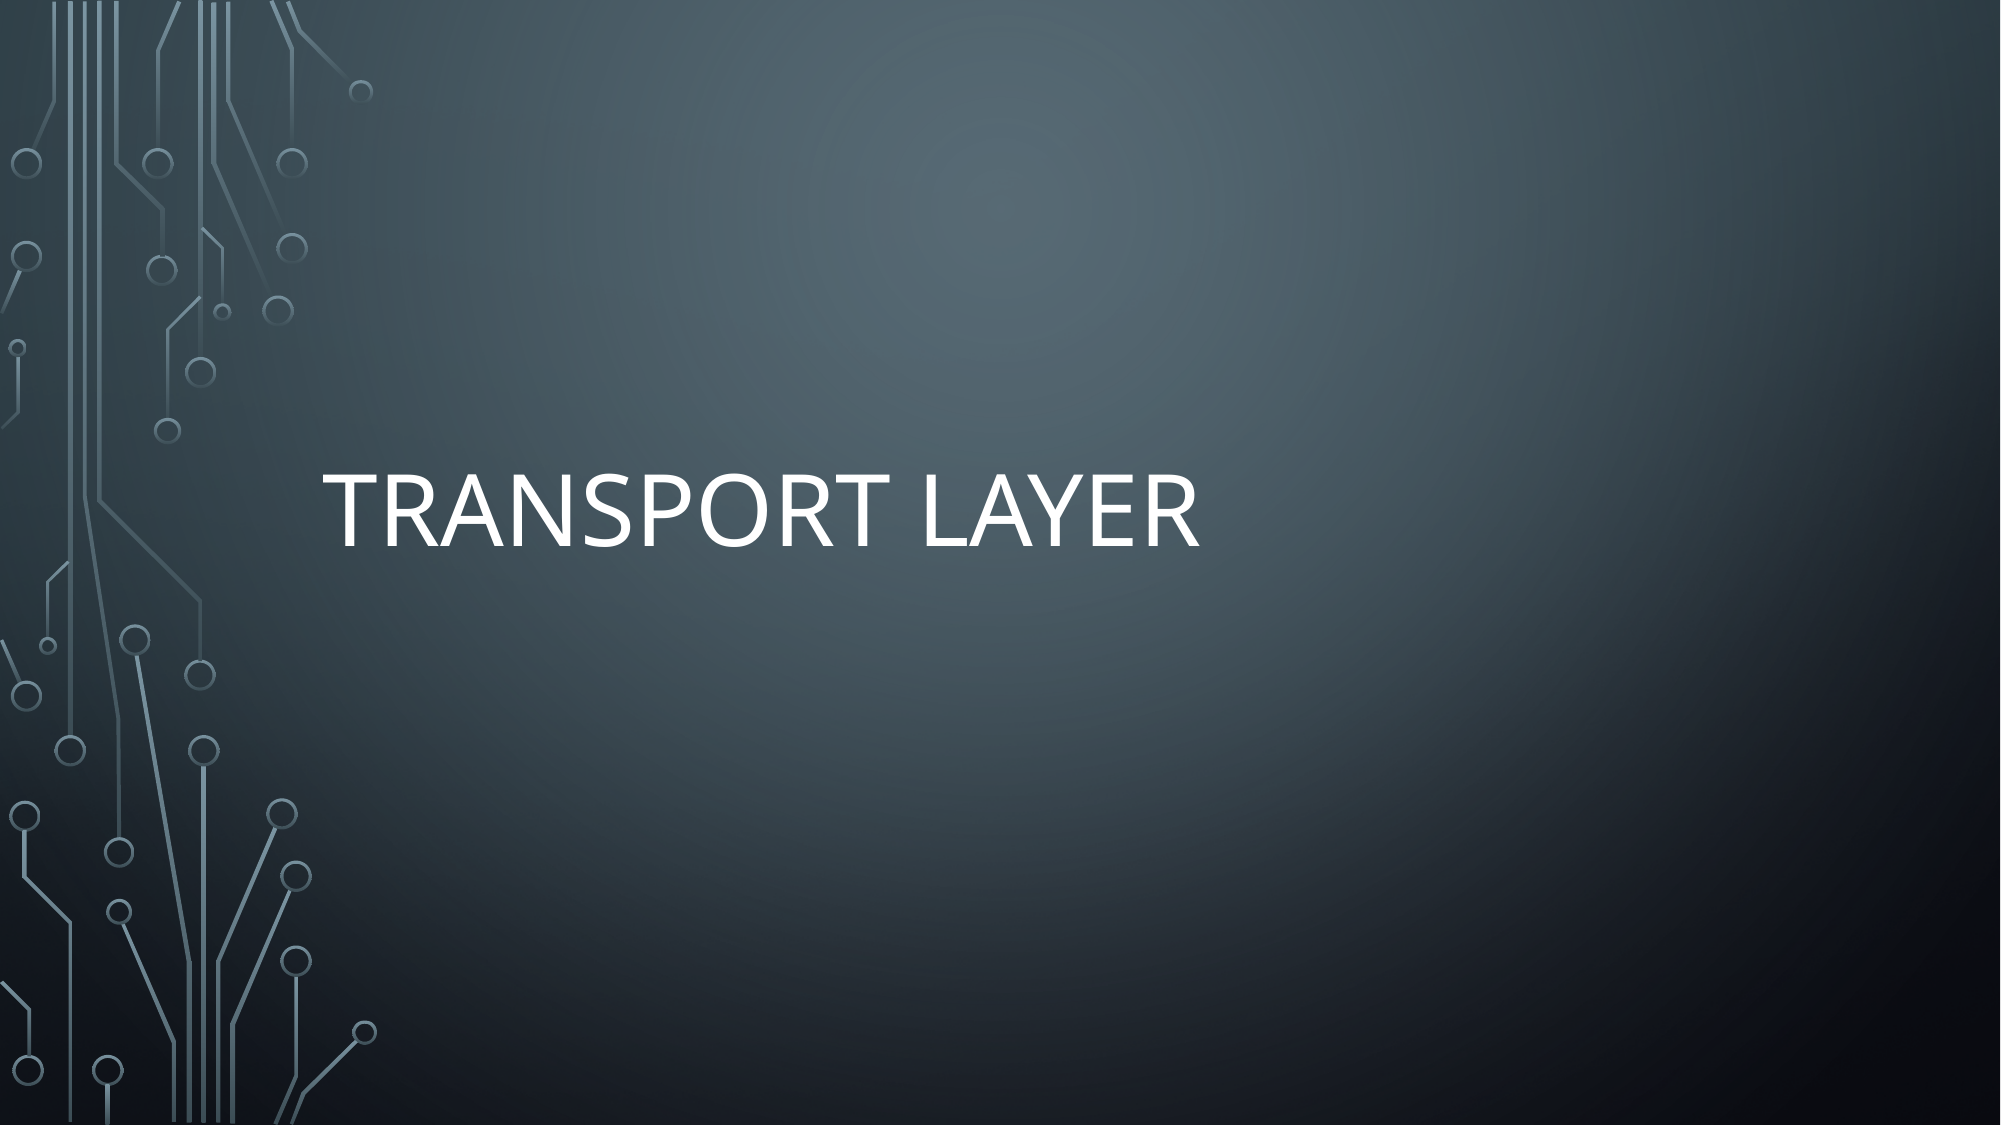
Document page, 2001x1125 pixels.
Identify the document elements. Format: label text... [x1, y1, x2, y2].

title Transport layer [307, 184, 1750, 576]
